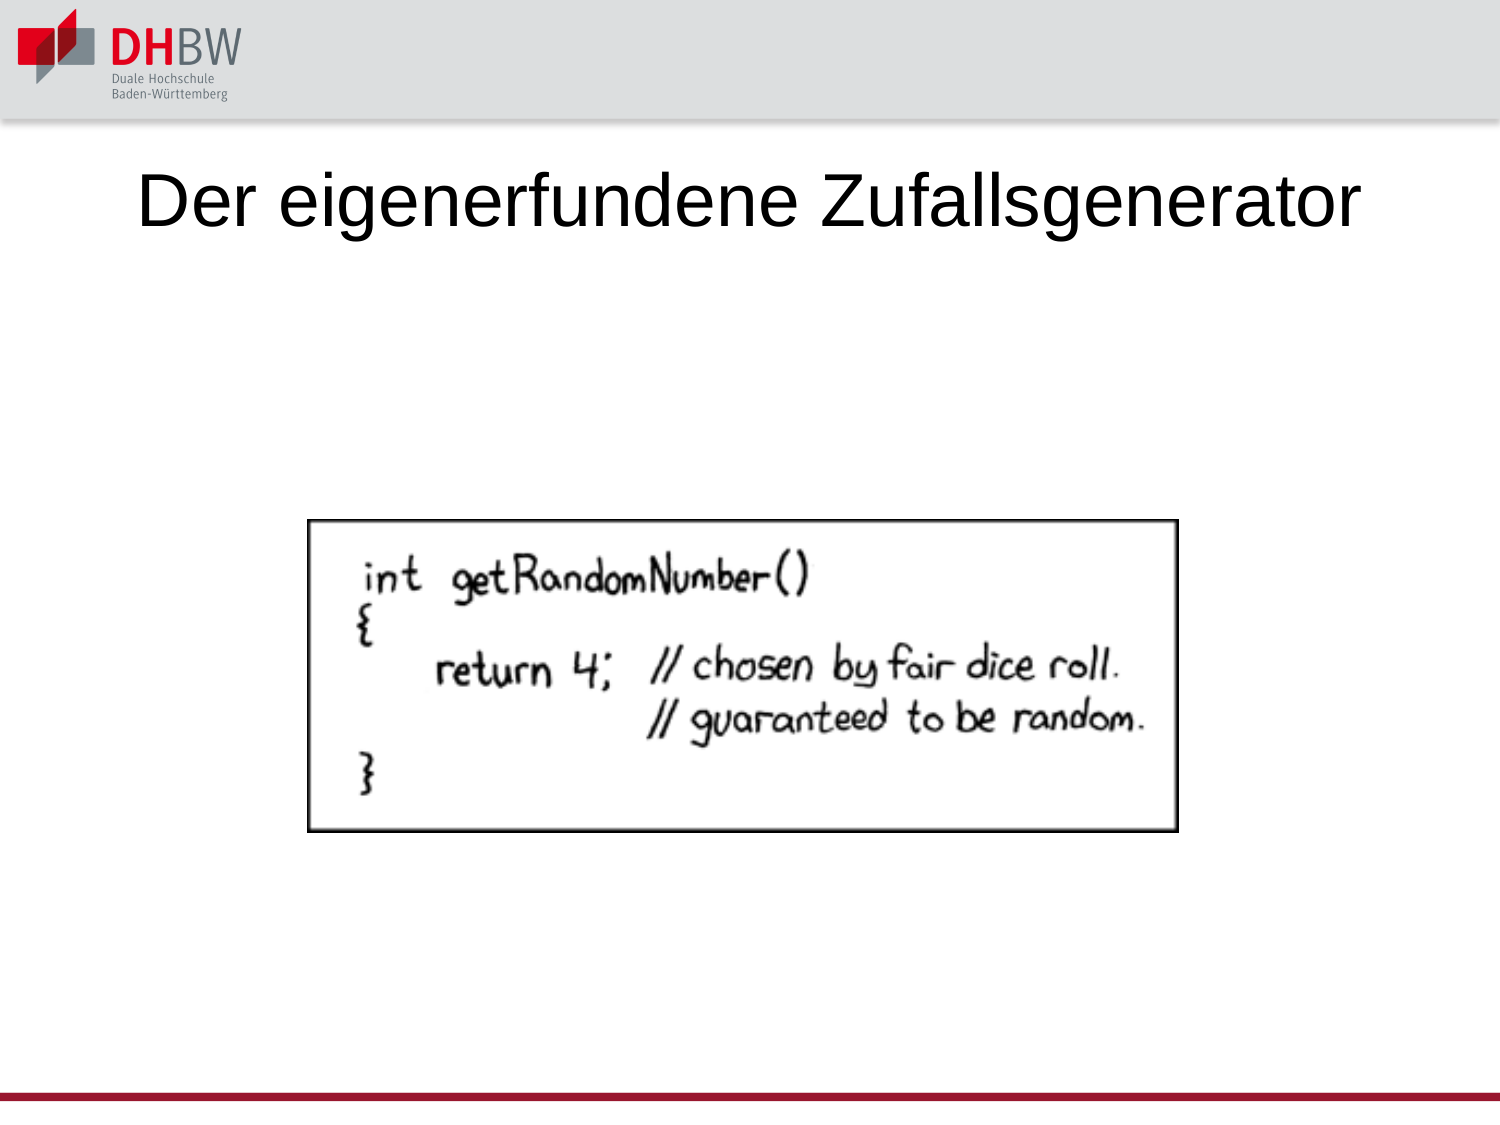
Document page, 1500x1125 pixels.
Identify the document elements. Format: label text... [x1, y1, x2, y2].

picture [0, 0, 1500, 134]
picture [0, 266, 1500, 1121]
title Der eigenerfundene Zufallsgenerator [0, 134, 1500, 266]
